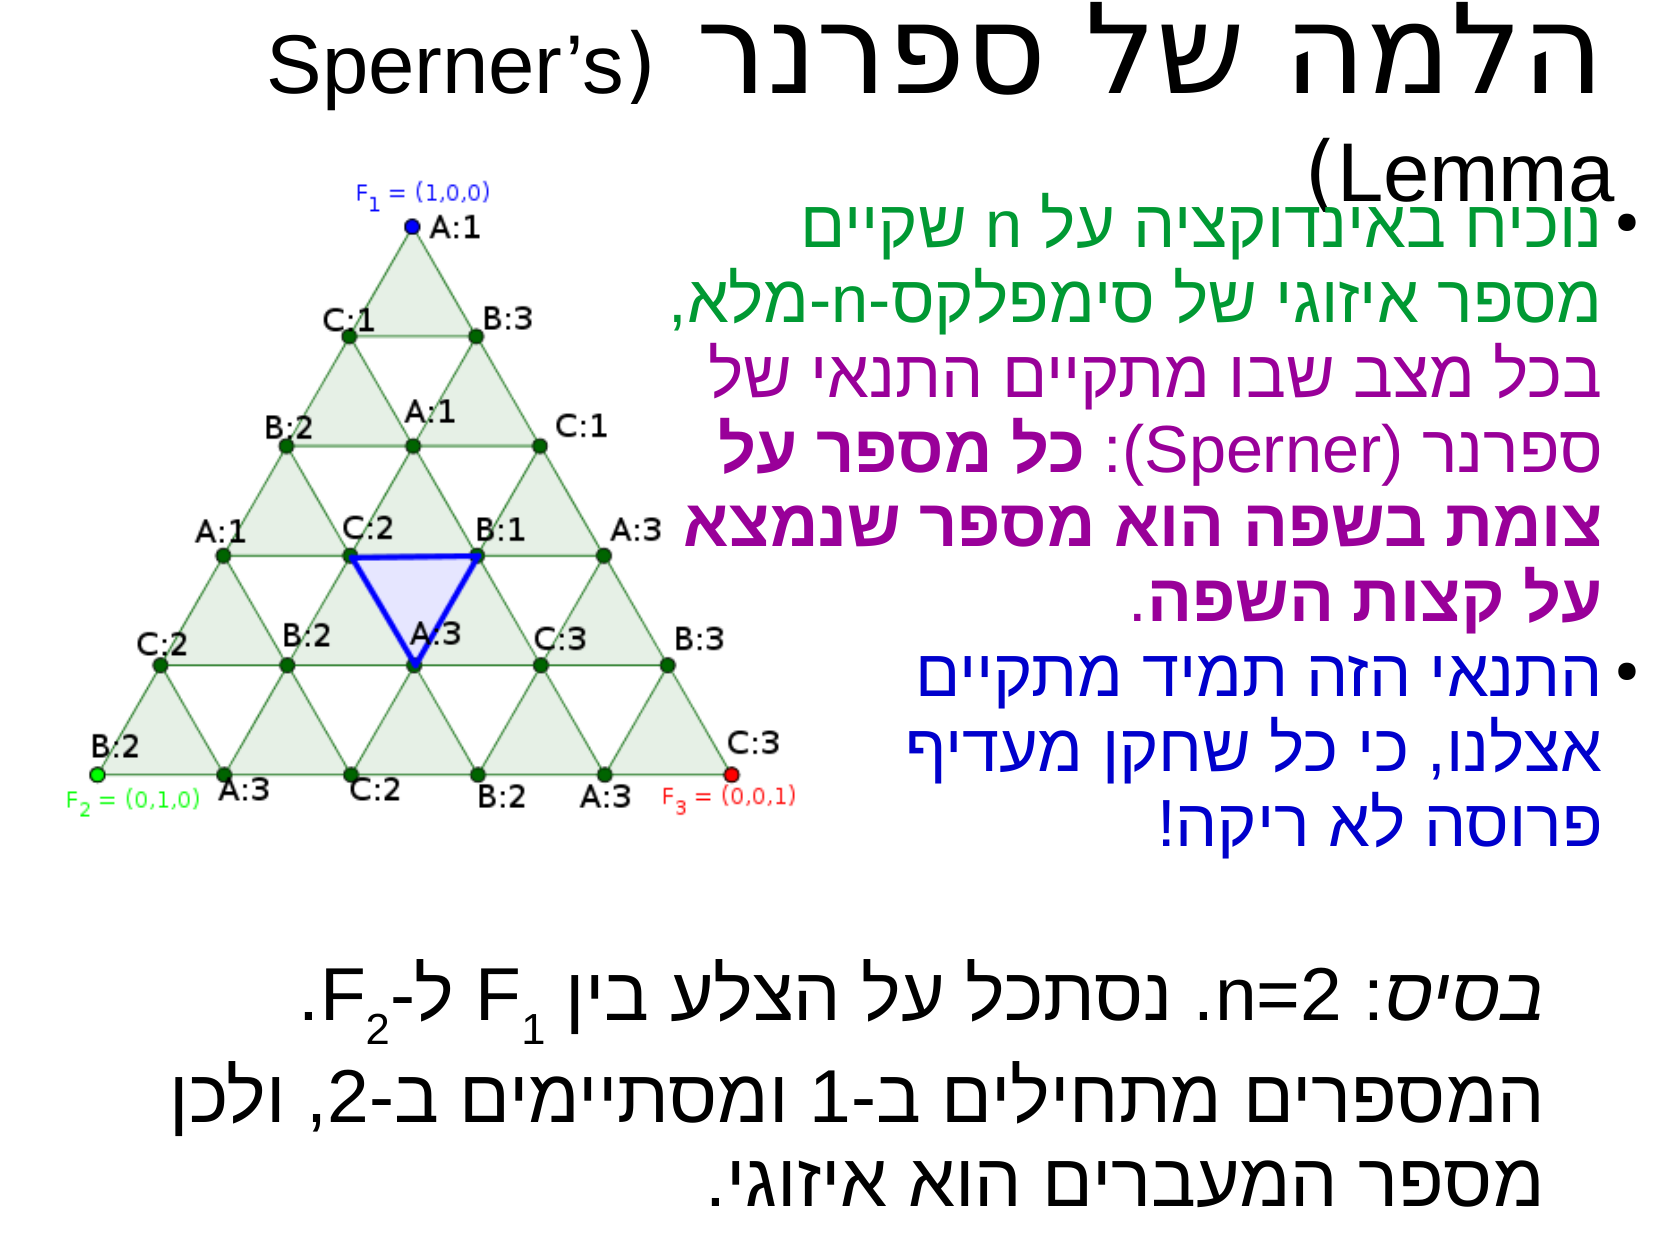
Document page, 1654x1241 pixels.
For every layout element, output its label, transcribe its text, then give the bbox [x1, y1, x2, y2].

text_box בסיס: n=2. נסתכל על הצלע בין F1 ל-F2. המספרים מתחילים ב-1 ומסתיימים ב-2, ולכן מספר המעברים הוא איזוגי. [30, 945, 1561, 1230]
text_box נוכיח באינדוקציה על n שקיים מספר איזוגי של סימפלקס-n-מלא, בכל מצב שבו מתקיים התנאי של ספרנר (Sperner): כל מספר על צומת בשפה הוא מספר שנמצא על קצות השפה. התנאי הזה תמיד מתקיים אצלנו, כי כל שחקן מעדיף פרוסה לא ריקה! [600, 180, 1654, 958]
picture [42, 167, 811, 855]
title הלמה של ספרנר (Sperner’s Lemma) [30, 7, 1654, 181]
